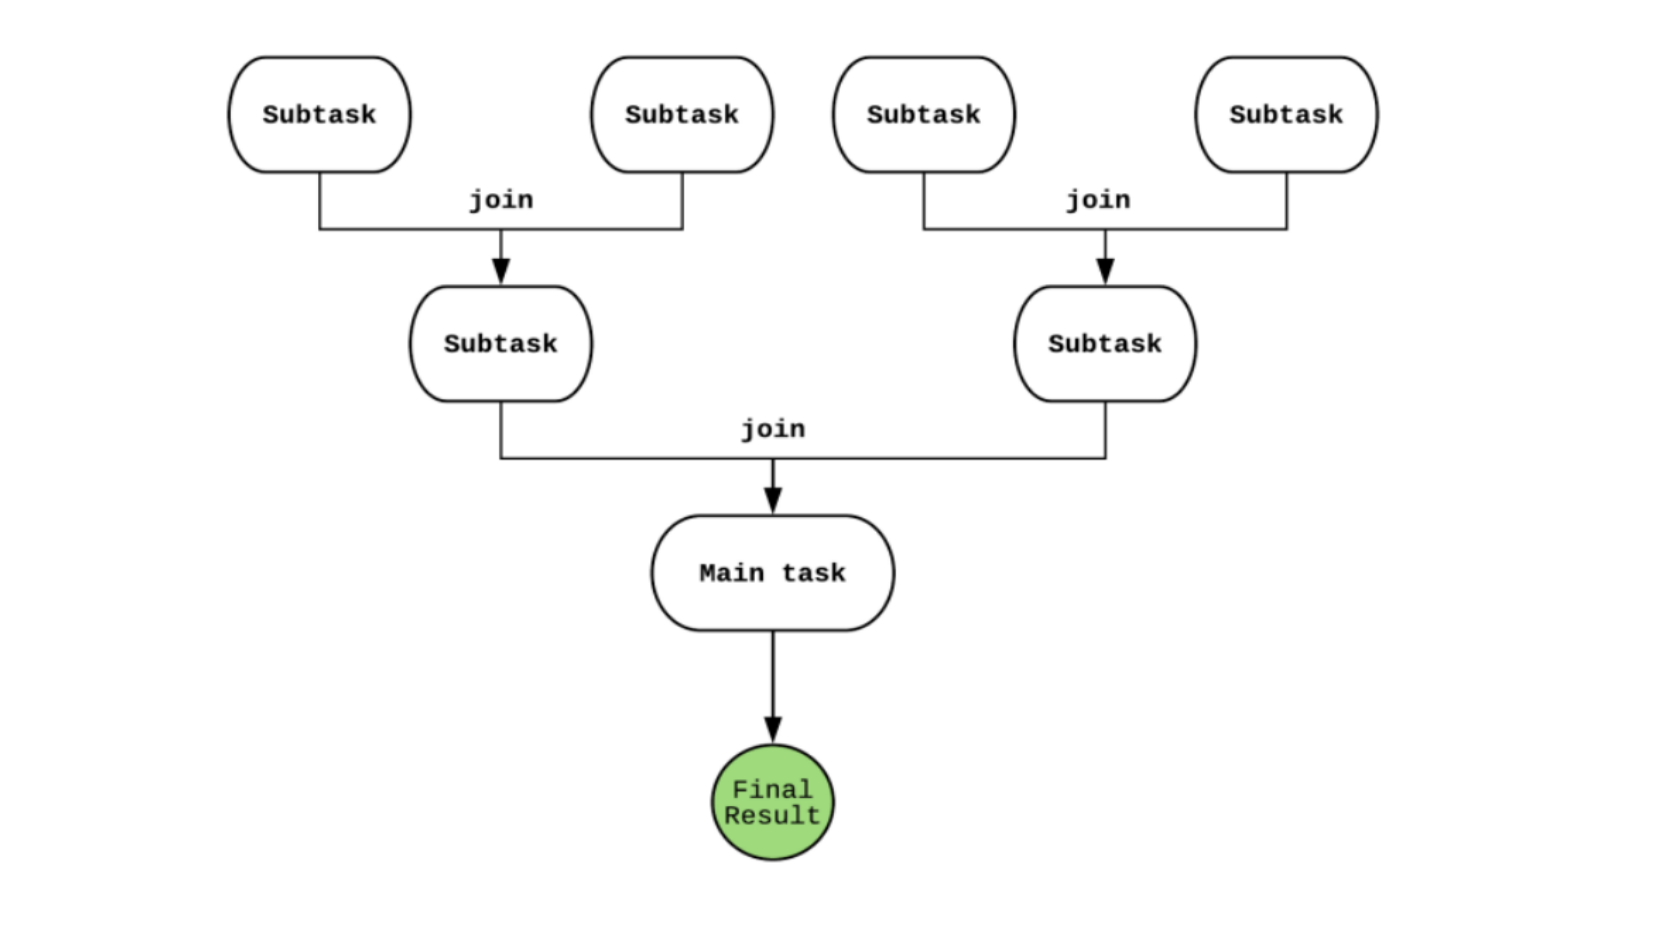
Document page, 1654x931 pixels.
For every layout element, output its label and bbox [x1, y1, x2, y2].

picture [84, 18, 1553, 901]
